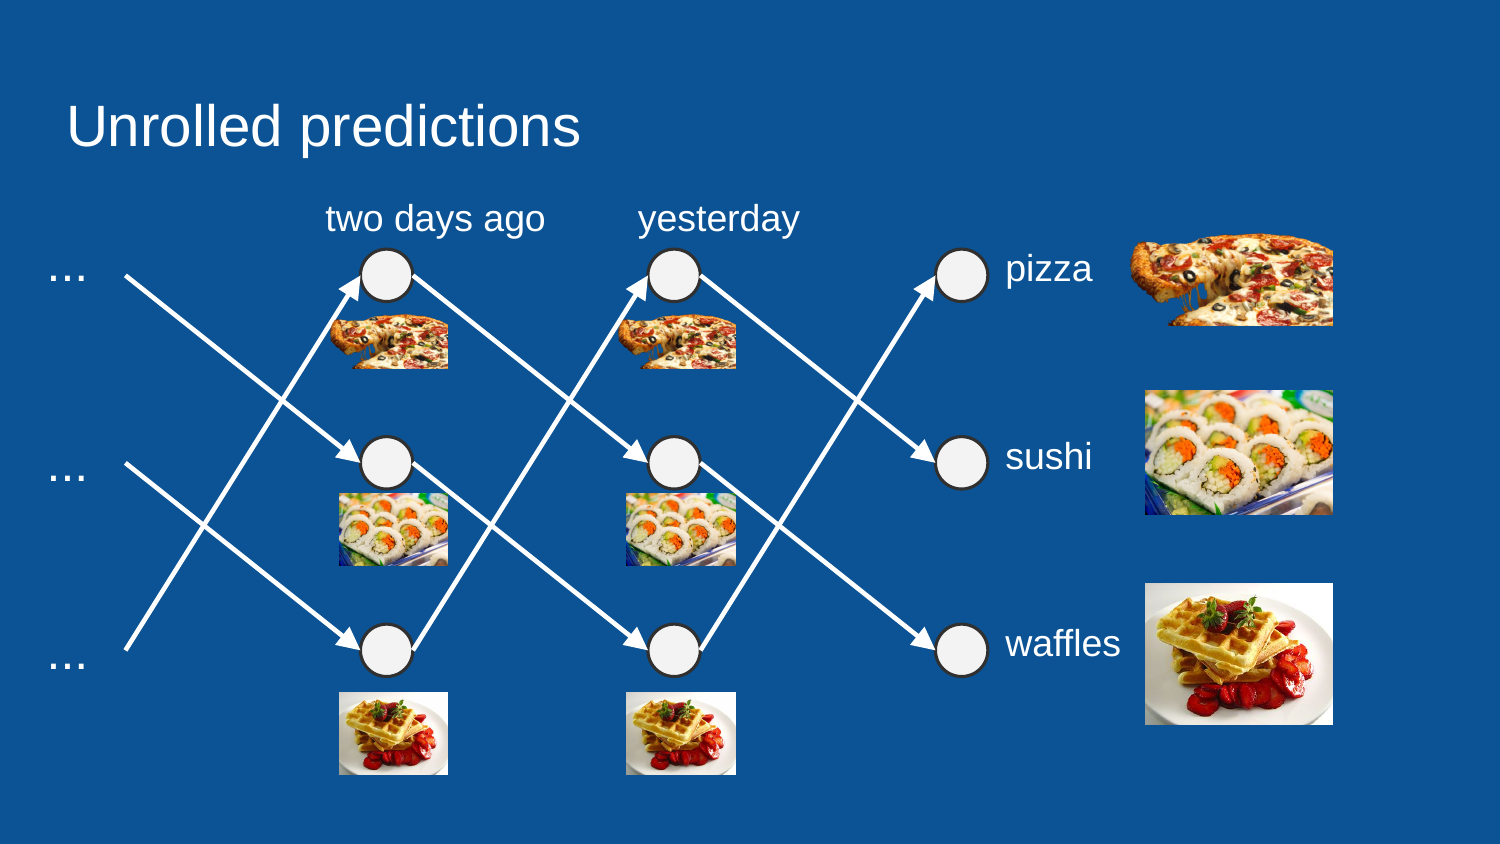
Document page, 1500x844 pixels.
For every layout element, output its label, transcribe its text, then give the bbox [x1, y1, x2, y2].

picture [1130, 231, 1333, 326]
text_box yesterday [622, 179, 839, 267]
text_box pizza [990, 229, 1164, 317]
picture [1145, 390, 1333, 515]
text_box [935, 624, 988, 677]
text_box two days ago [310, 179, 594, 267]
text_box ... [31, 416, 105, 504]
text_box ... [31, 216, 105, 305]
title Unrolled predictions [51, 72, 1449, 167]
text_box [360, 249, 413, 302]
picture [626, 692, 736, 775]
text_box [360, 624, 413, 677]
text_box [935, 436, 988, 490]
text_box [360, 436, 413, 490]
picture [1145, 583, 1333, 725]
picture [626, 493, 736, 566]
text_box [935, 249, 988, 302]
text_box waffles [990, 604, 1164, 692]
text_box [647, 436, 701, 490]
text_box [647, 249, 701, 302]
picture [618, 313, 736, 369]
text_box ... [31, 604, 105, 692]
picture [339, 692, 448, 775]
text_box [647, 624, 701, 677]
picture [330, 313, 448, 369]
text_box sushi [990, 416, 1164, 504]
picture [339, 493, 448, 566]
